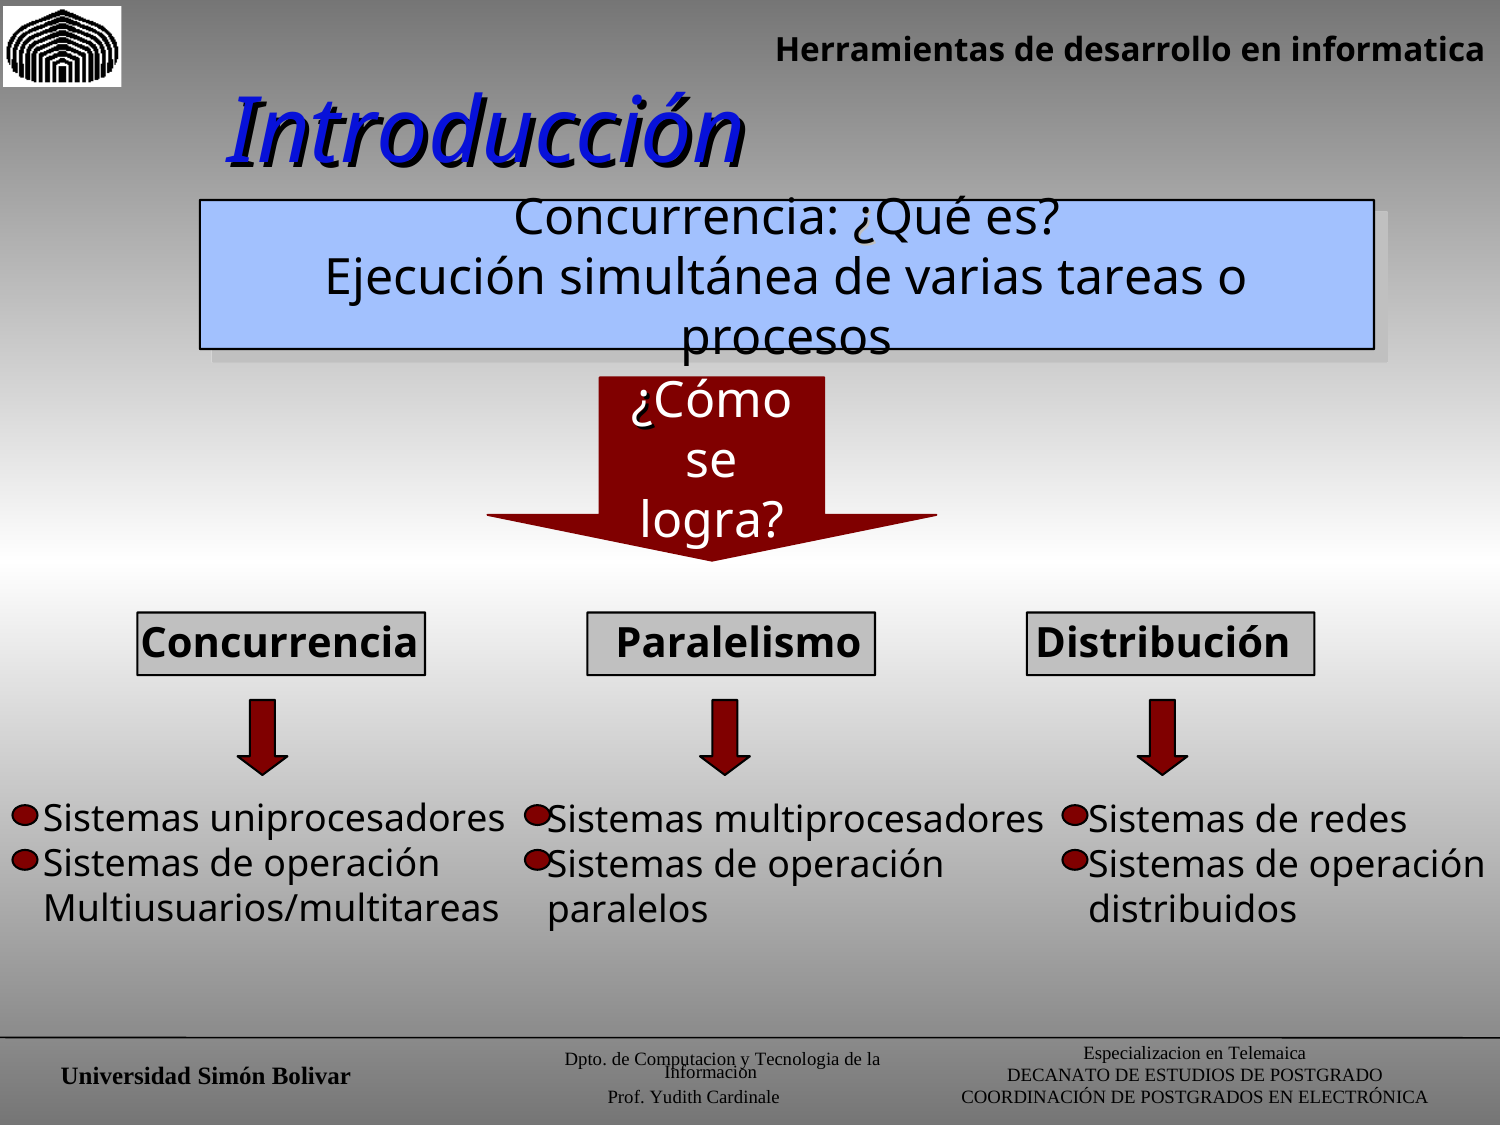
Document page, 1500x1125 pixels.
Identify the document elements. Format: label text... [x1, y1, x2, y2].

text_box [487, 377, 600, 538]
text_box [587, 612, 600, 676]
text_box Distribución [1020, 600, 1319, 676]
text_box [699, 699, 750, 775]
text_box [824, 377, 937, 538]
text_box [12, 849, 38, 870]
text_box Introducción [212, 63, 1375, 189]
text_box [524, 805, 550, 826]
text_box [684, 555, 740, 561]
text_box [1137, 699, 1188, 775]
text_box Concurrencia [125, 600, 447, 676]
text_box [12, 805, 38, 826]
text_box Paralelismo [600, 600, 890, 676]
text_box Sistemas multiprocesadores Sistemas de operación paralelos [531, 787, 1060, 939]
text_box [1062, 805, 1088, 826]
text_box Sistemas de redes Sistemas de operación distribuidos [1073, 787, 1500, 939]
text_box [1062, 849, 1088, 870]
text_box Sistemas uniprocesadores Sistemas de operación Multiusuarios/multitareas [28, 786, 521, 938]
text_box [237, 699, 288, 775]
text_box [524, 849, 550, 870]
text_box ¿Cómo se logra? [600, 359, 824, 555]
text_box Concurrencia: ¿Qué es? Ejecución simultánea de varias tareas o procesos [199, 176, 1374, 372]
